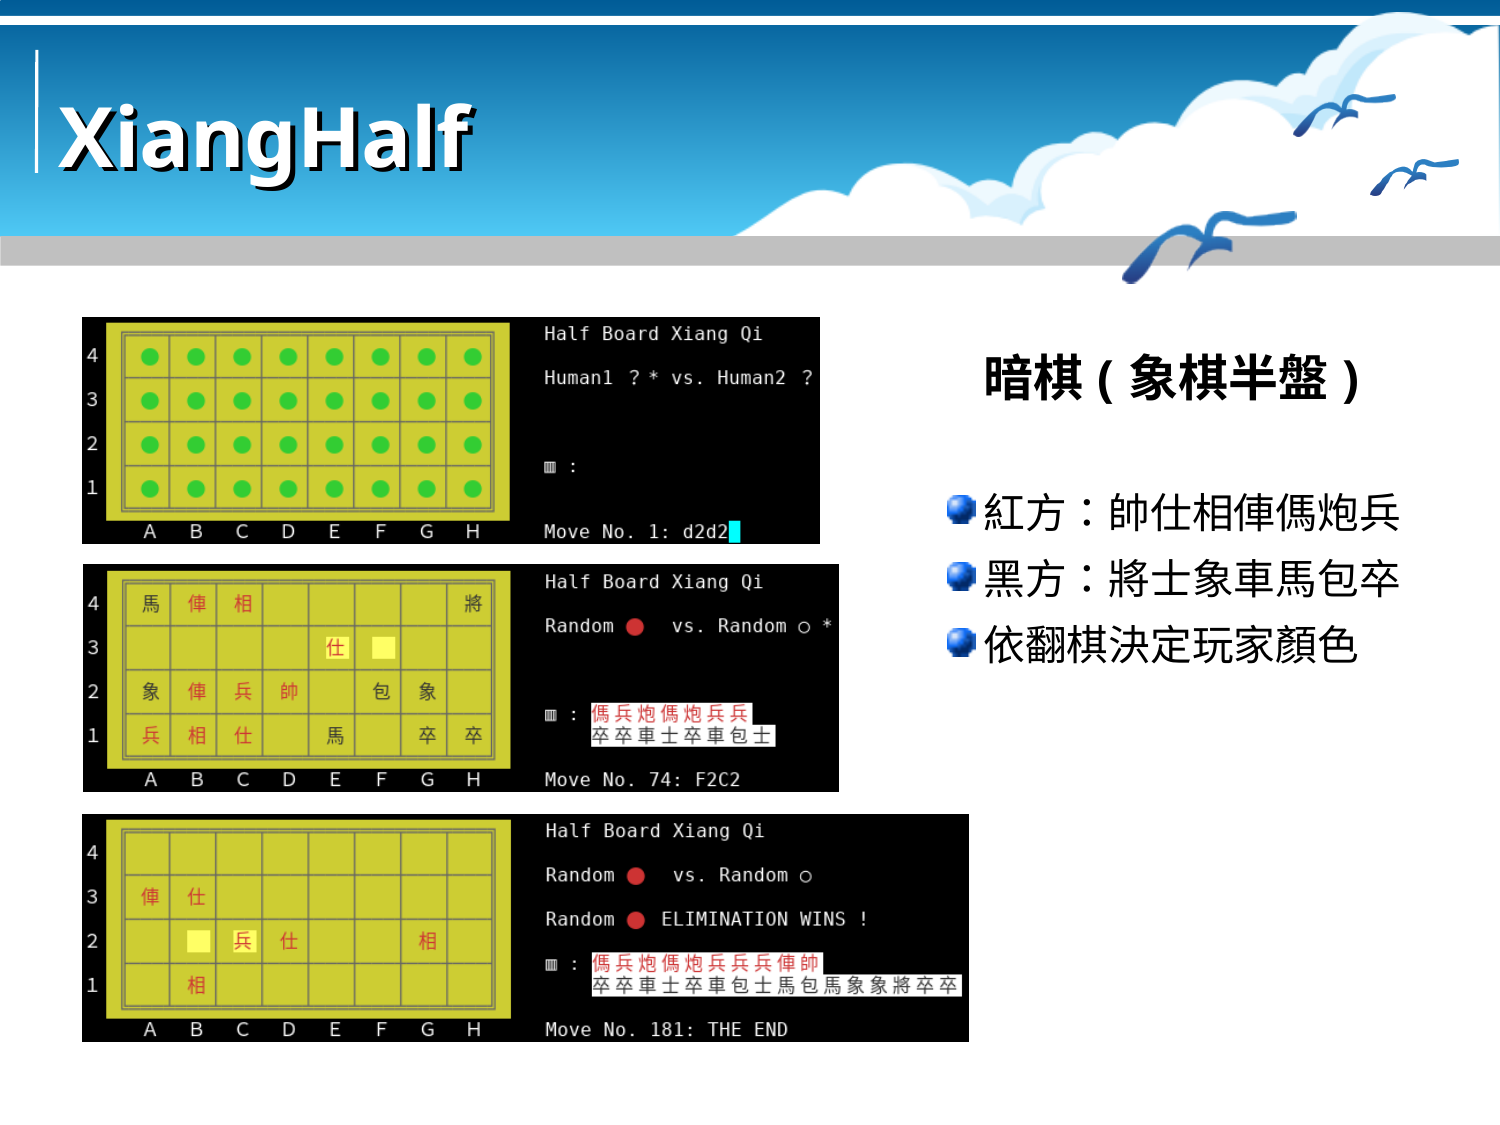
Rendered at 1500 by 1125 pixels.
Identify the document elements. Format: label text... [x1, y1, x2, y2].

picture [82, 317, 820, 544]
picture [83, 564, 839, 792]
text_box 暗棋(象棋半盤) 紅方：帥仕相俥傌炮兵 黑方：將士象車馬包卒 依翻棋決定玩家顏色 [933, 330, 1418, 587]
picture [730, 12, 1500, 284]
picture [947, 587, 976, 591]
title XiangHalf [59, 86, 1465, 186]
picture [947, 628, 976, 657]
picture [82, 814, 969, 1042]
